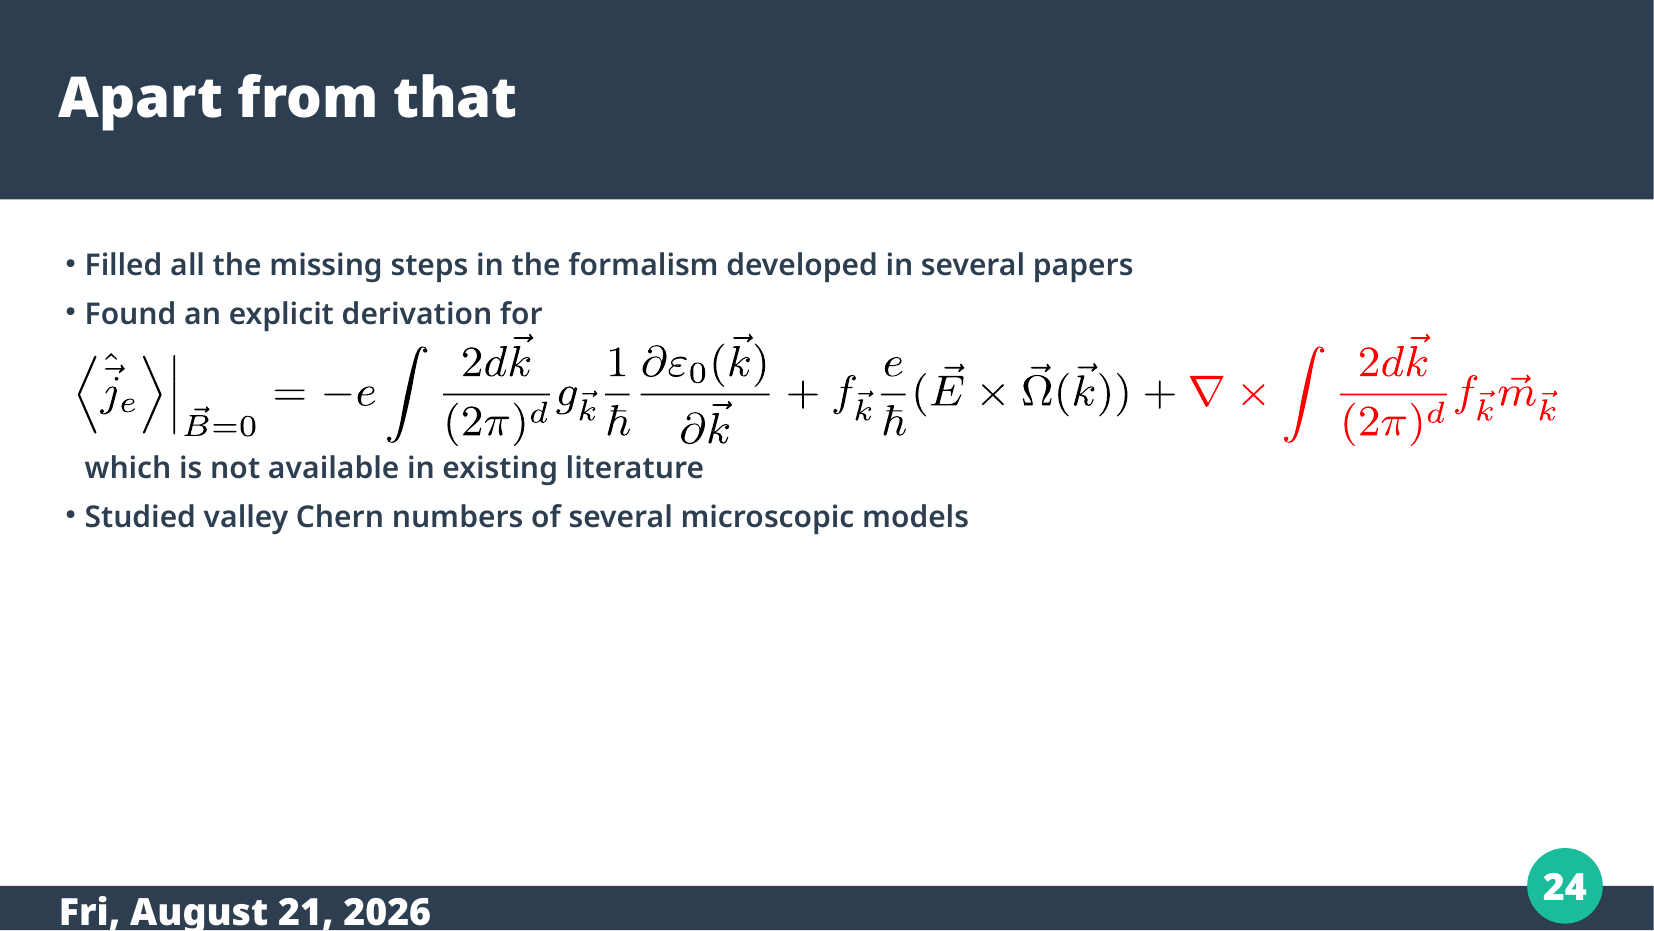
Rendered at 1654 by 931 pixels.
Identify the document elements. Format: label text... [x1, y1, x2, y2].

text_box [75, 333, 1558, 447]
title Apart from that [59, 37, 1595, 155]
list Filled all the missing steps in the formalism developed in several papers Found an explicit derivation for which is not available in existing literature Studied valley Chern numbers of several microscopic models [59, 243, 1595, 540]
